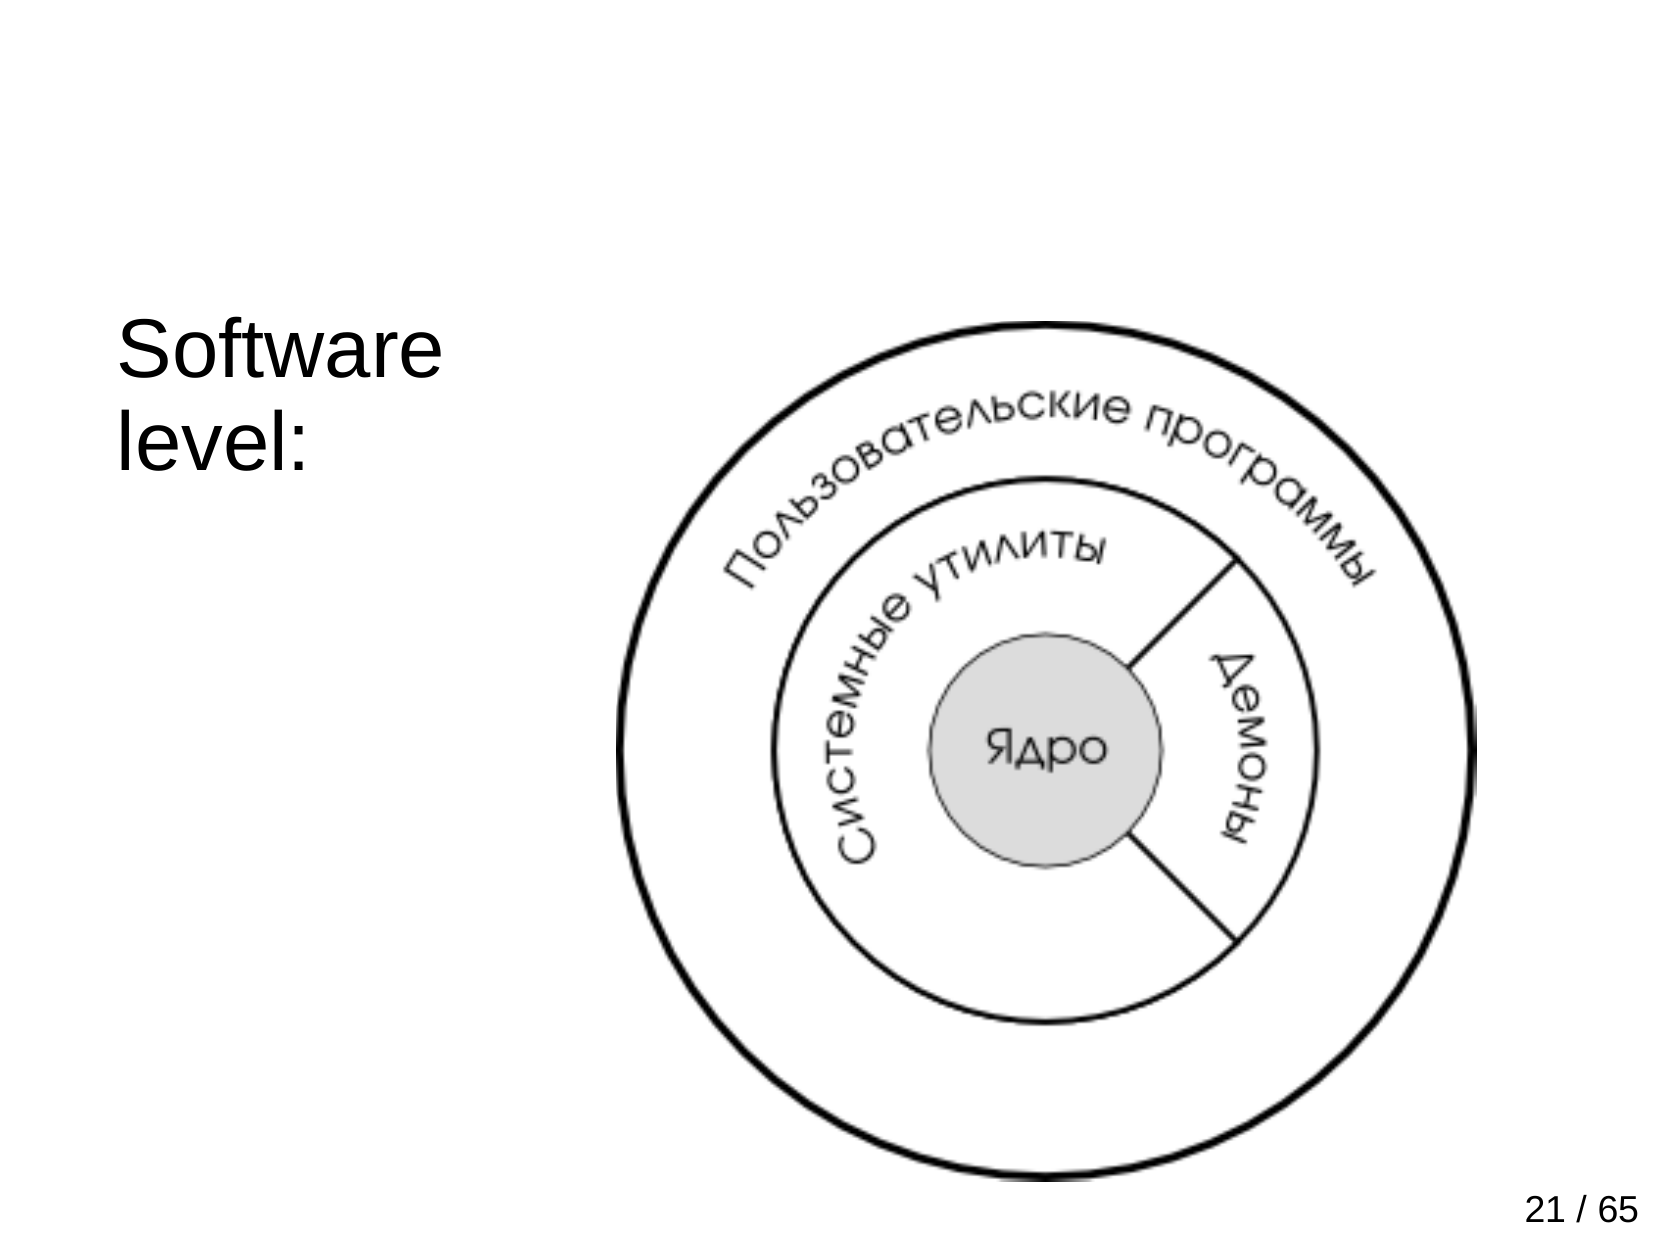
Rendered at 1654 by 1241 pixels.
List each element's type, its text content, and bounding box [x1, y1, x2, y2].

text_box <number> / 65 [1380, 1181, 1654, 1238]
text_box Software level: [101, 295, 460, 497]
picture [616, 321, 1477, 1182]
